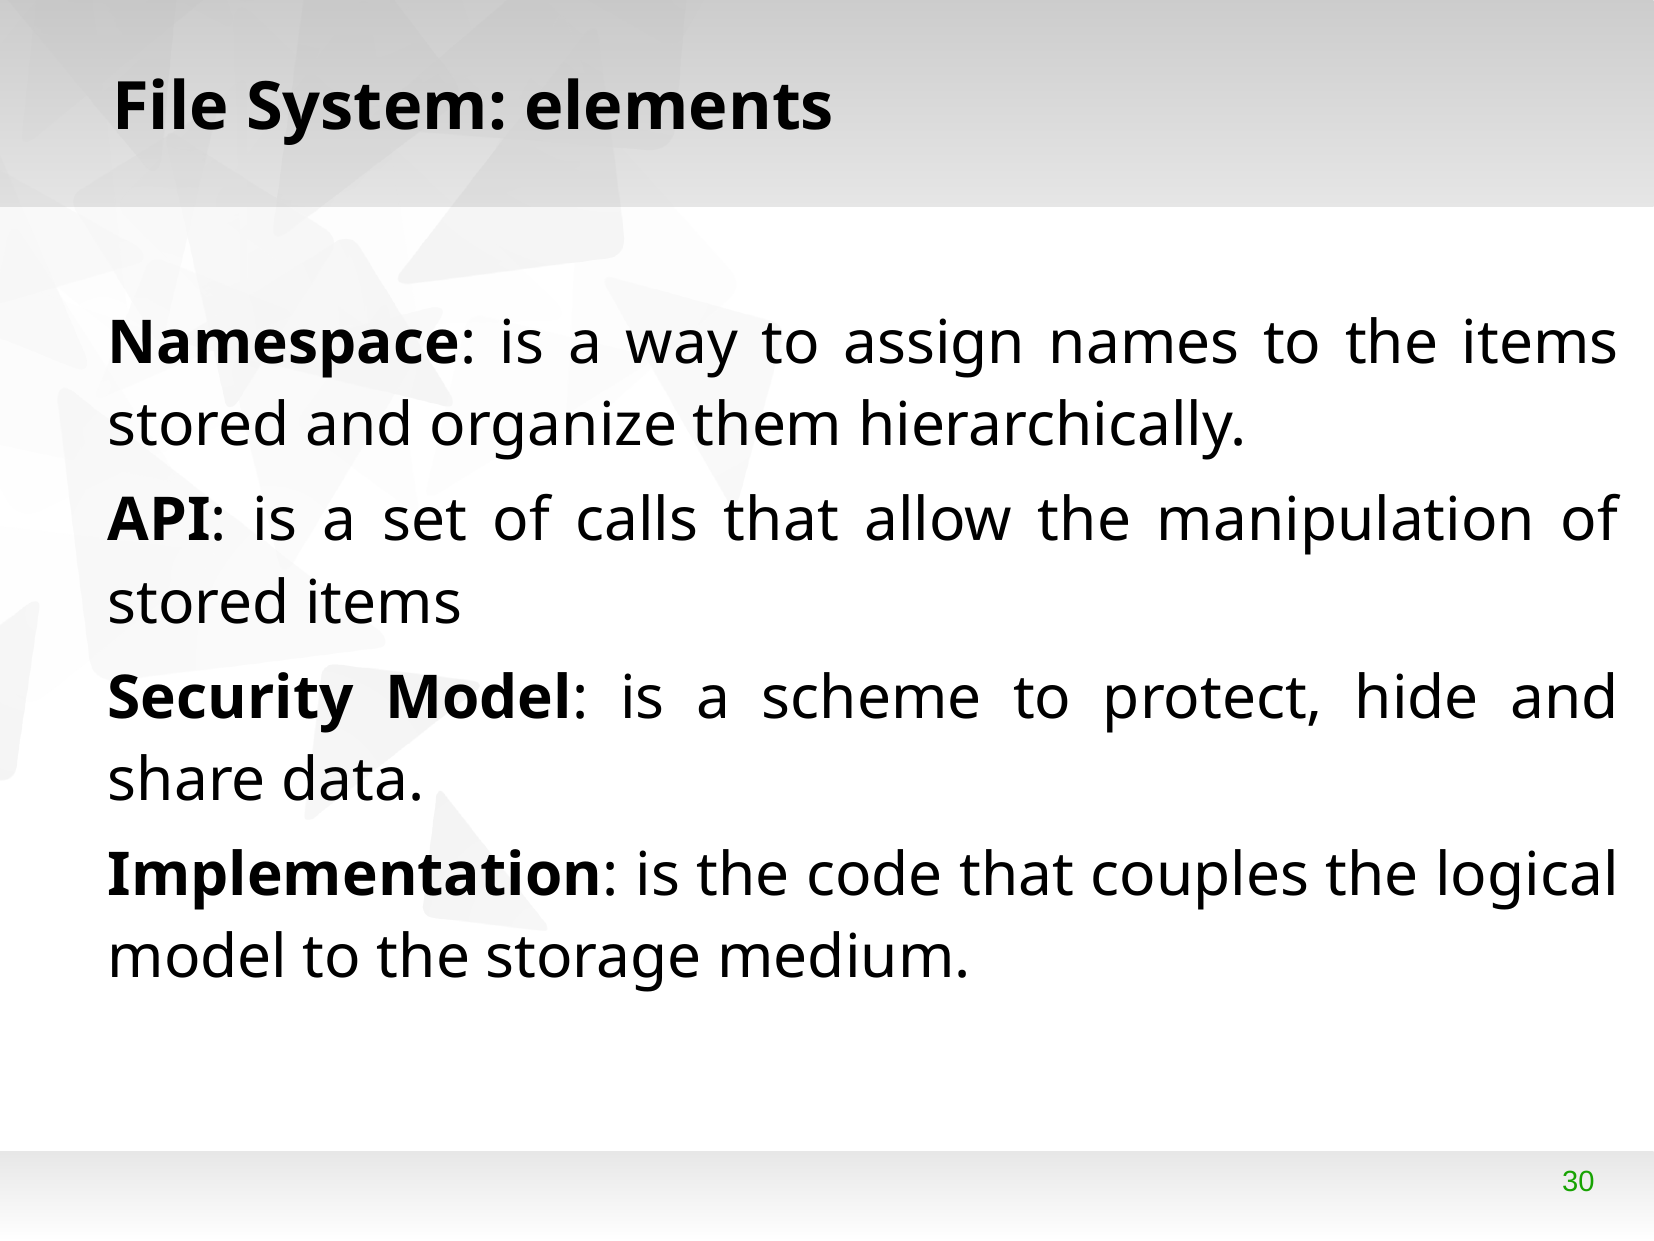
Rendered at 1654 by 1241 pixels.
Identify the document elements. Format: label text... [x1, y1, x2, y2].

title File System: elements [112, 29, 1648, 178]
list Namespace: is a way to assign names to the items stored and organize them hierarchically. API: is a set of calls that allow the manipulation of stored items Security Model: is a scheme to protect, hide and share data. Implementation: is the code that couples the logical model to the storage medium. [107, 298, 1620, 1042]
picture [0, 0, 783, 931]
